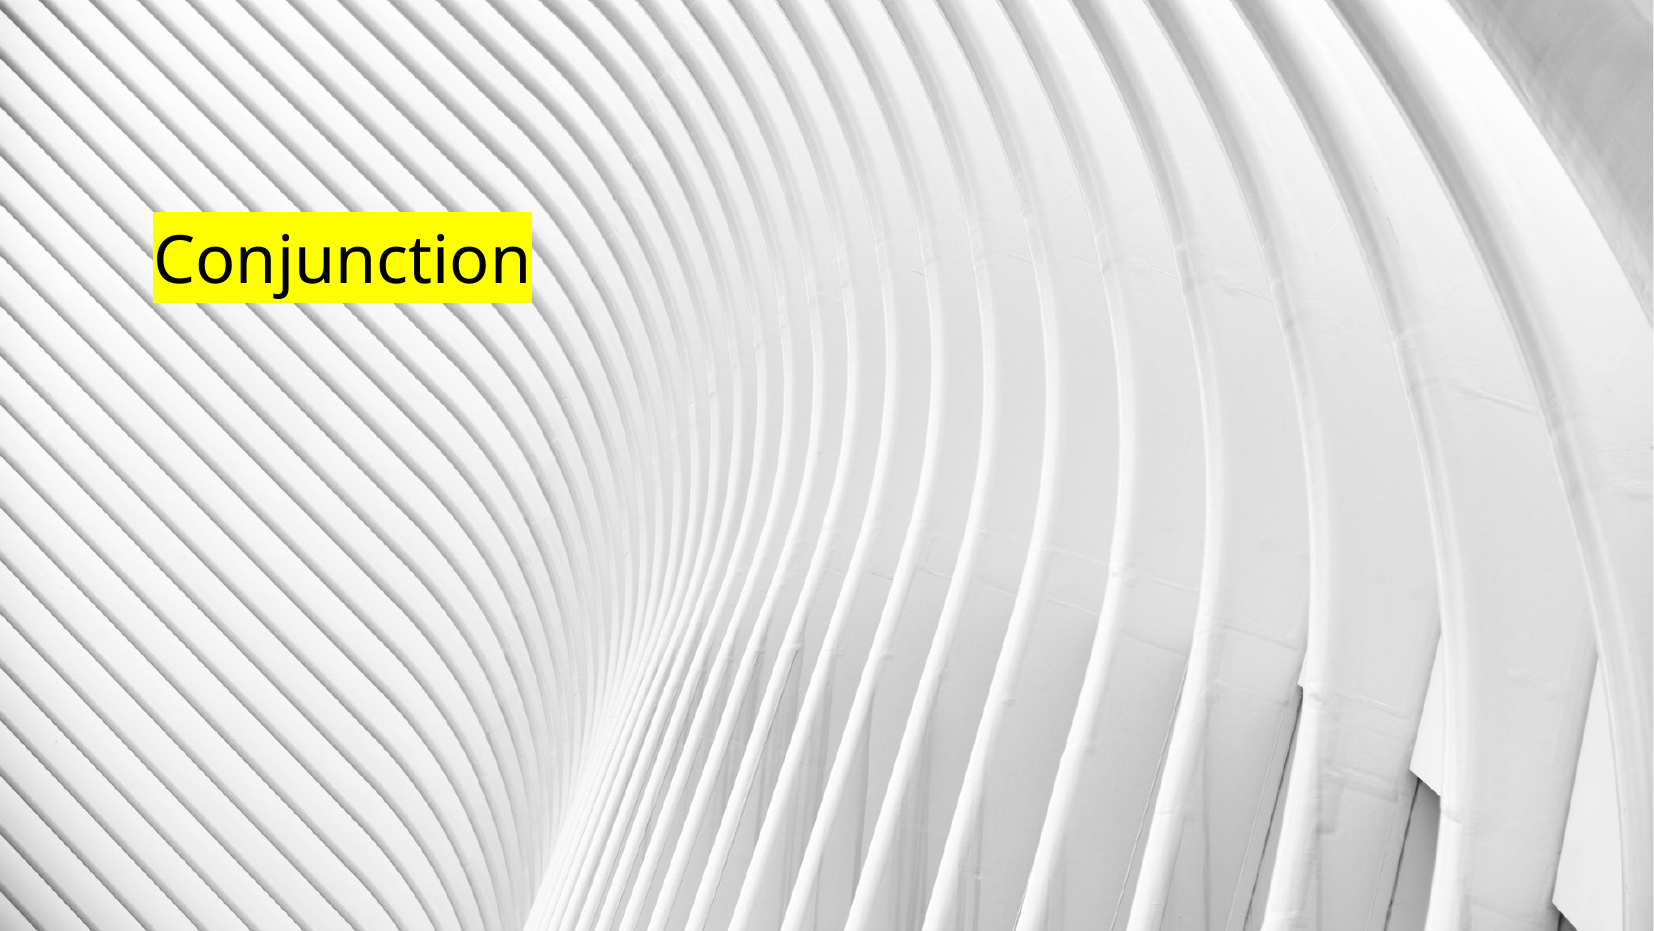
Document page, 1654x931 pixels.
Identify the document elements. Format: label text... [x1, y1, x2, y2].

list Conjunction [82, 217, 1571, 839]
picture [0, 0, 1654, 931]
